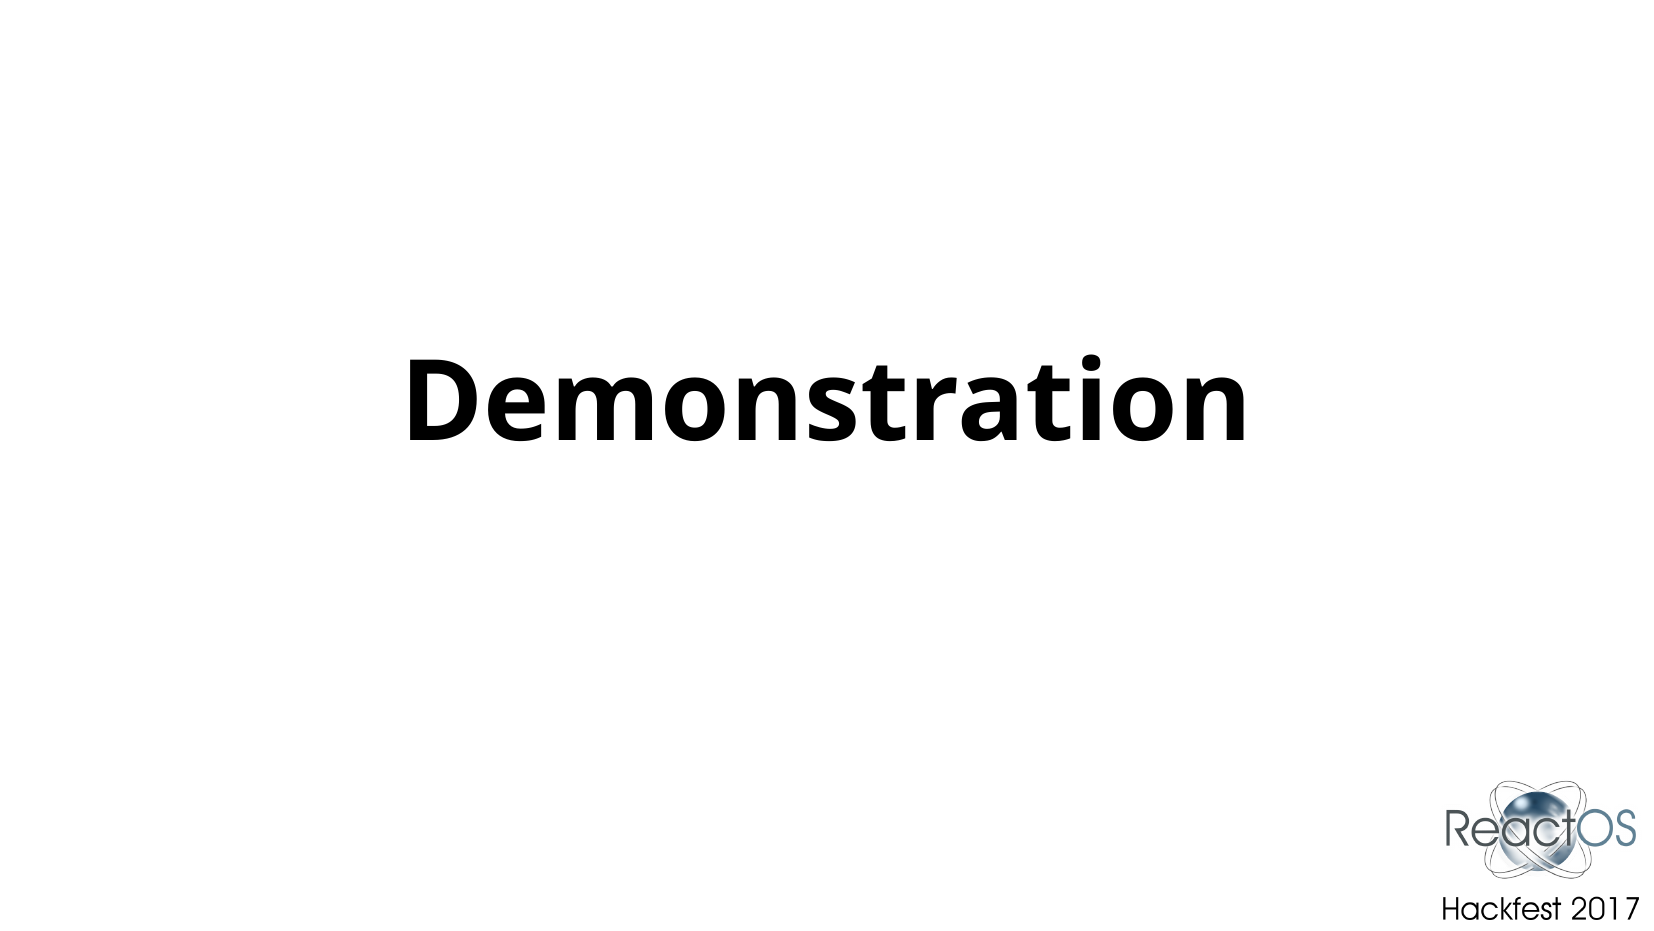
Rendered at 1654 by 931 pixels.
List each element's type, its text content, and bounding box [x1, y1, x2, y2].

subtitle Demonstration [82, 37, 1571, 758]
picture [1440, 779, 1642, 920]
